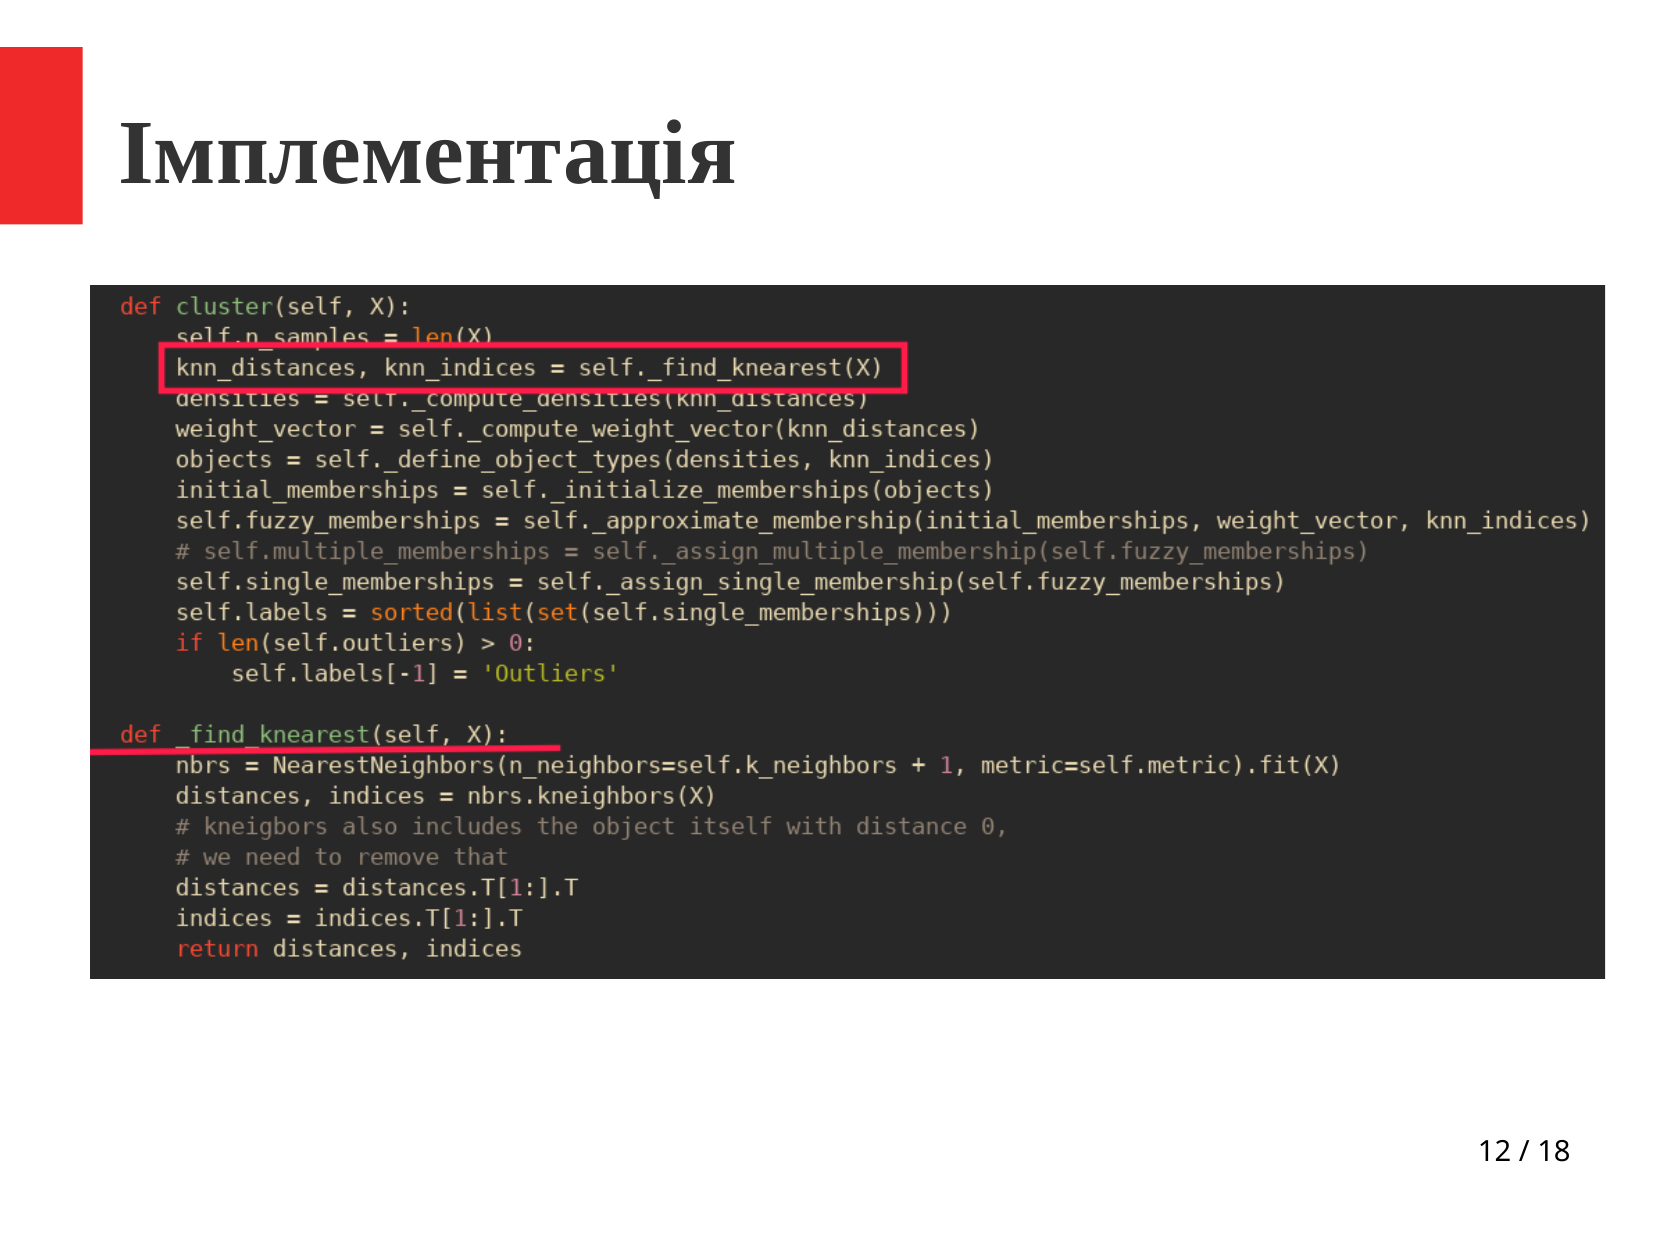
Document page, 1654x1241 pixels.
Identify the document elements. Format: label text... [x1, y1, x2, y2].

picture [90, 285, 1606, 979]
title Імплементація [118, 49, 1571, 257]
